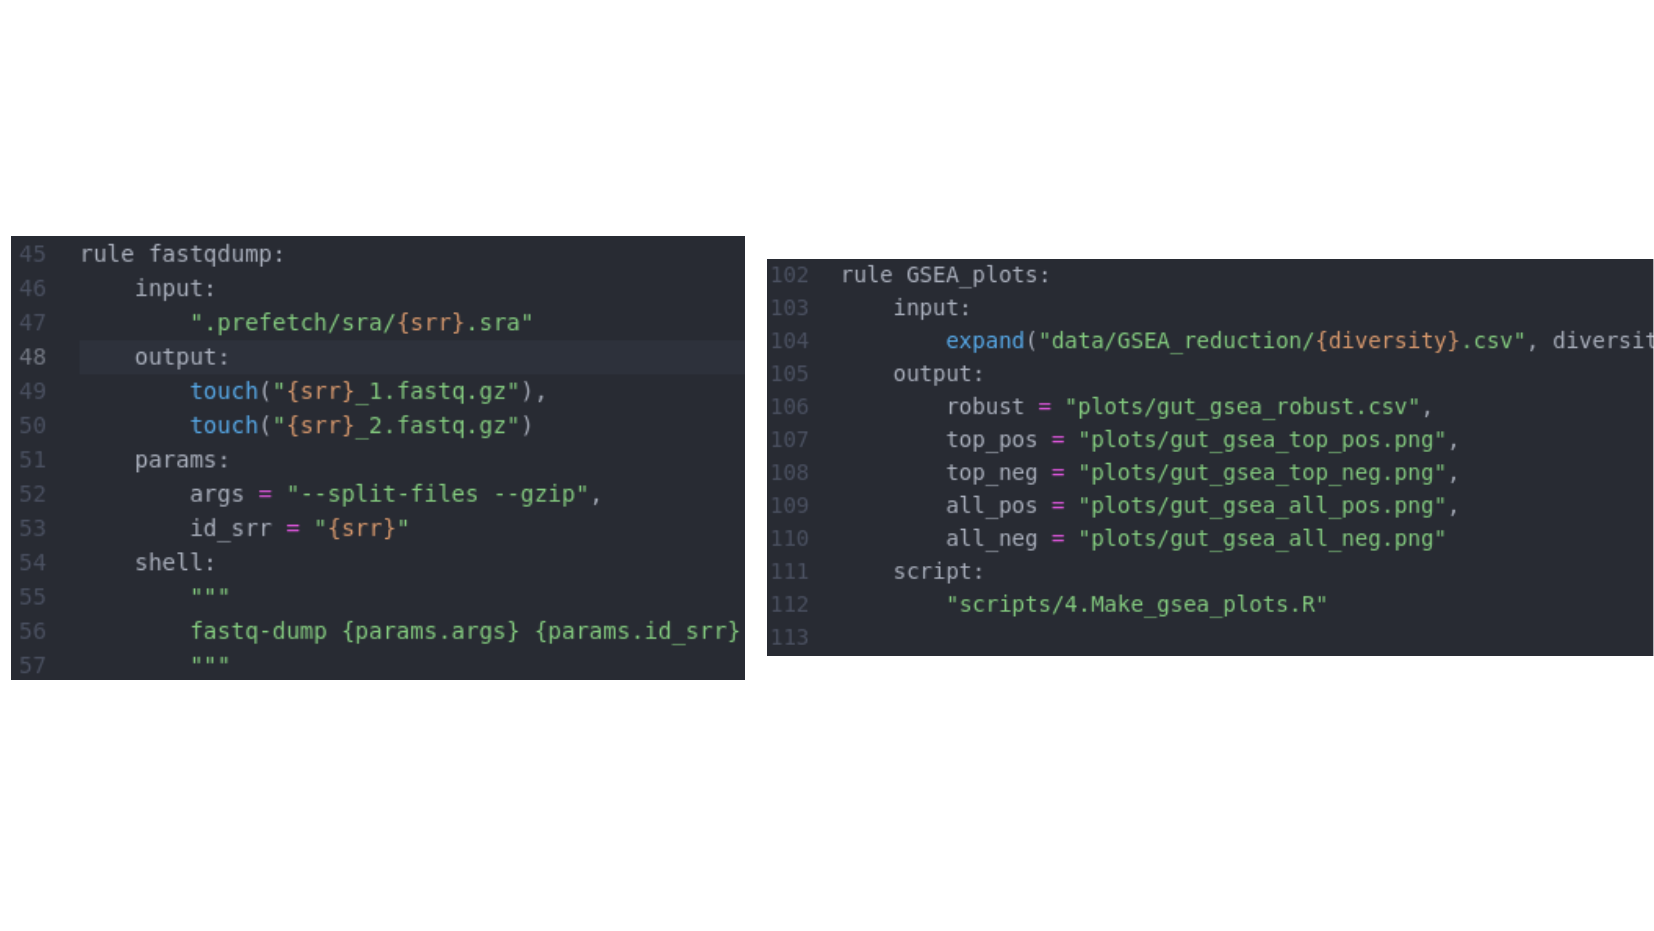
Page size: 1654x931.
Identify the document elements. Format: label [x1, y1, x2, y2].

picture [767, 259, 1654, 656]
picture [11, 236, 745, 680]
